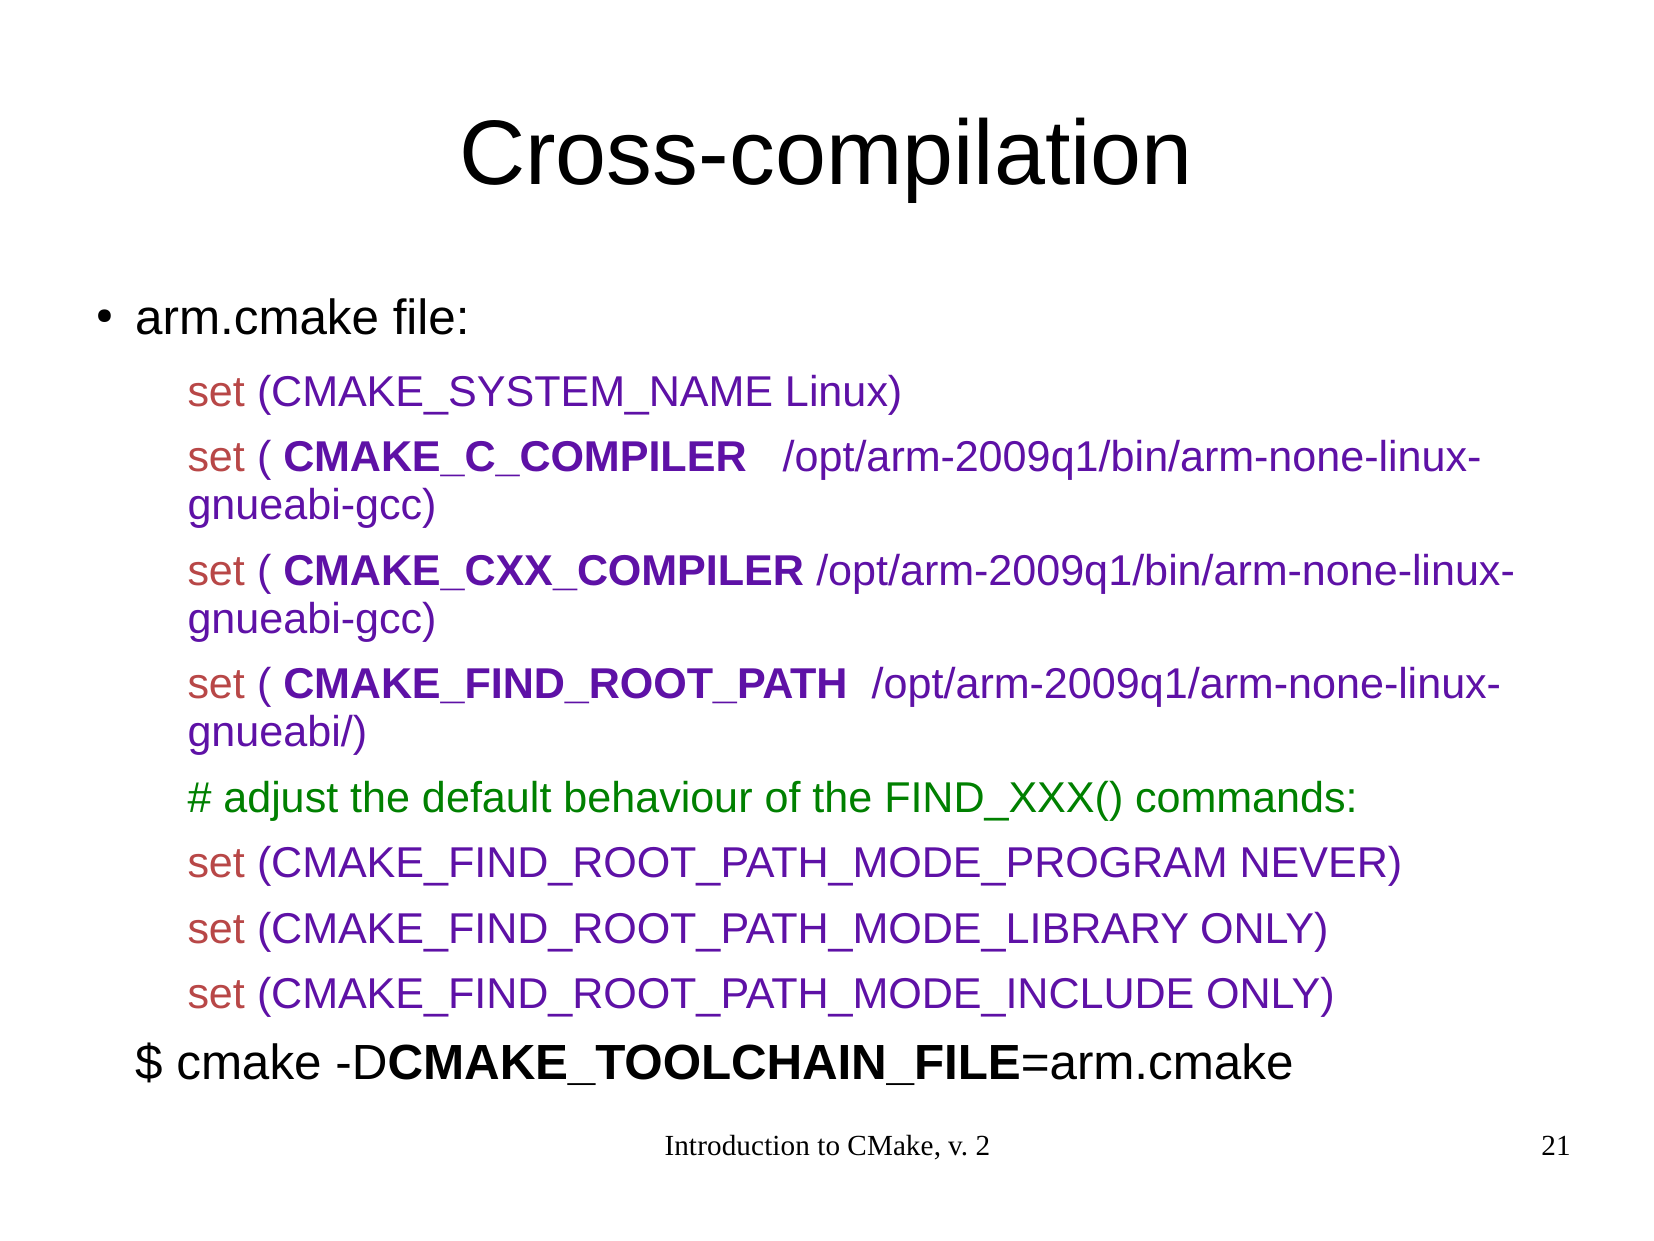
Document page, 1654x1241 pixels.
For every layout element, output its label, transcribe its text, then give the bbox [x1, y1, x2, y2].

list arm.cmake file: set (CMAKE_SYSTEM_NAME Linux) set ( CMAKE_C_COMPILER /opt/arm-2009q1/bin/arm-none-linux-gnueabi-gcc) set ( CMAKE_CXX_COMPILER /opt/arm-2009q1/bin/arm-none-linux-gnueabi-gcc) set ( CMAKE_FIND_ROOT_PATH /opt/arm-2009q1/arm-none-linux-gnueabi/) # adjust the default behaviour of the FIND_XXX() commands: set (CMAKE_FIND_ROOT_PATH_MODE_PROGRAM NEVER) set (CMAKE_FIND_ROOT_PATH_MODE_LIBRARY ONLY) set (CMAKE_FIND_ROOT_PATH_MODE_INCLUDE ONLY) $ cmake -DCMAKE_TOOLCHAIN_FILE=arm.cmake [82, 290, 1571, 1109]
title Cross-compilation [82, 49, 1571, 257]
